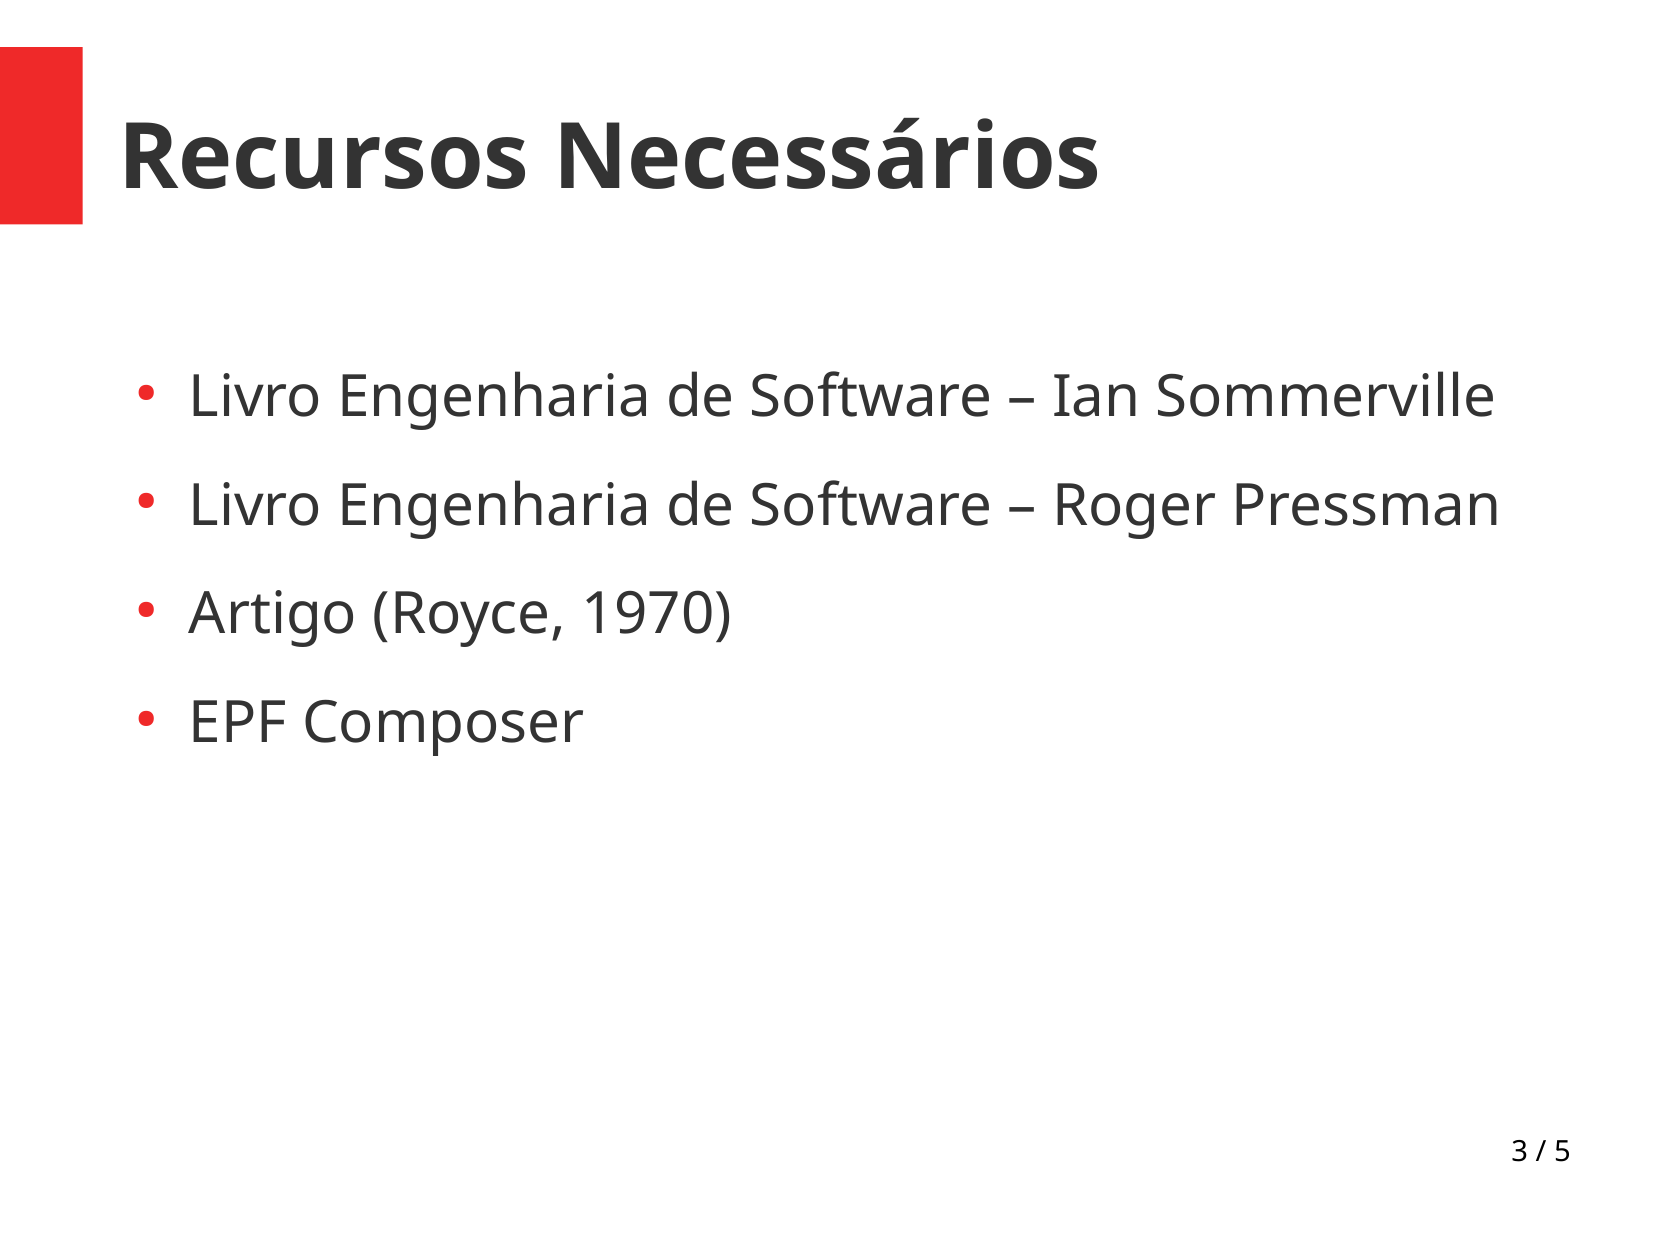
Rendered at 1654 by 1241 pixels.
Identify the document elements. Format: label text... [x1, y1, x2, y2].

title Recursos Necessários [118, 49, 1571, 257]
list Livro Engenharia de Software – Ian Sommerville Livro Engenharia de Software – Roger Pressman Artigo (Royce, 1970) EPF Composer [118, 354, 1536, 1074]
